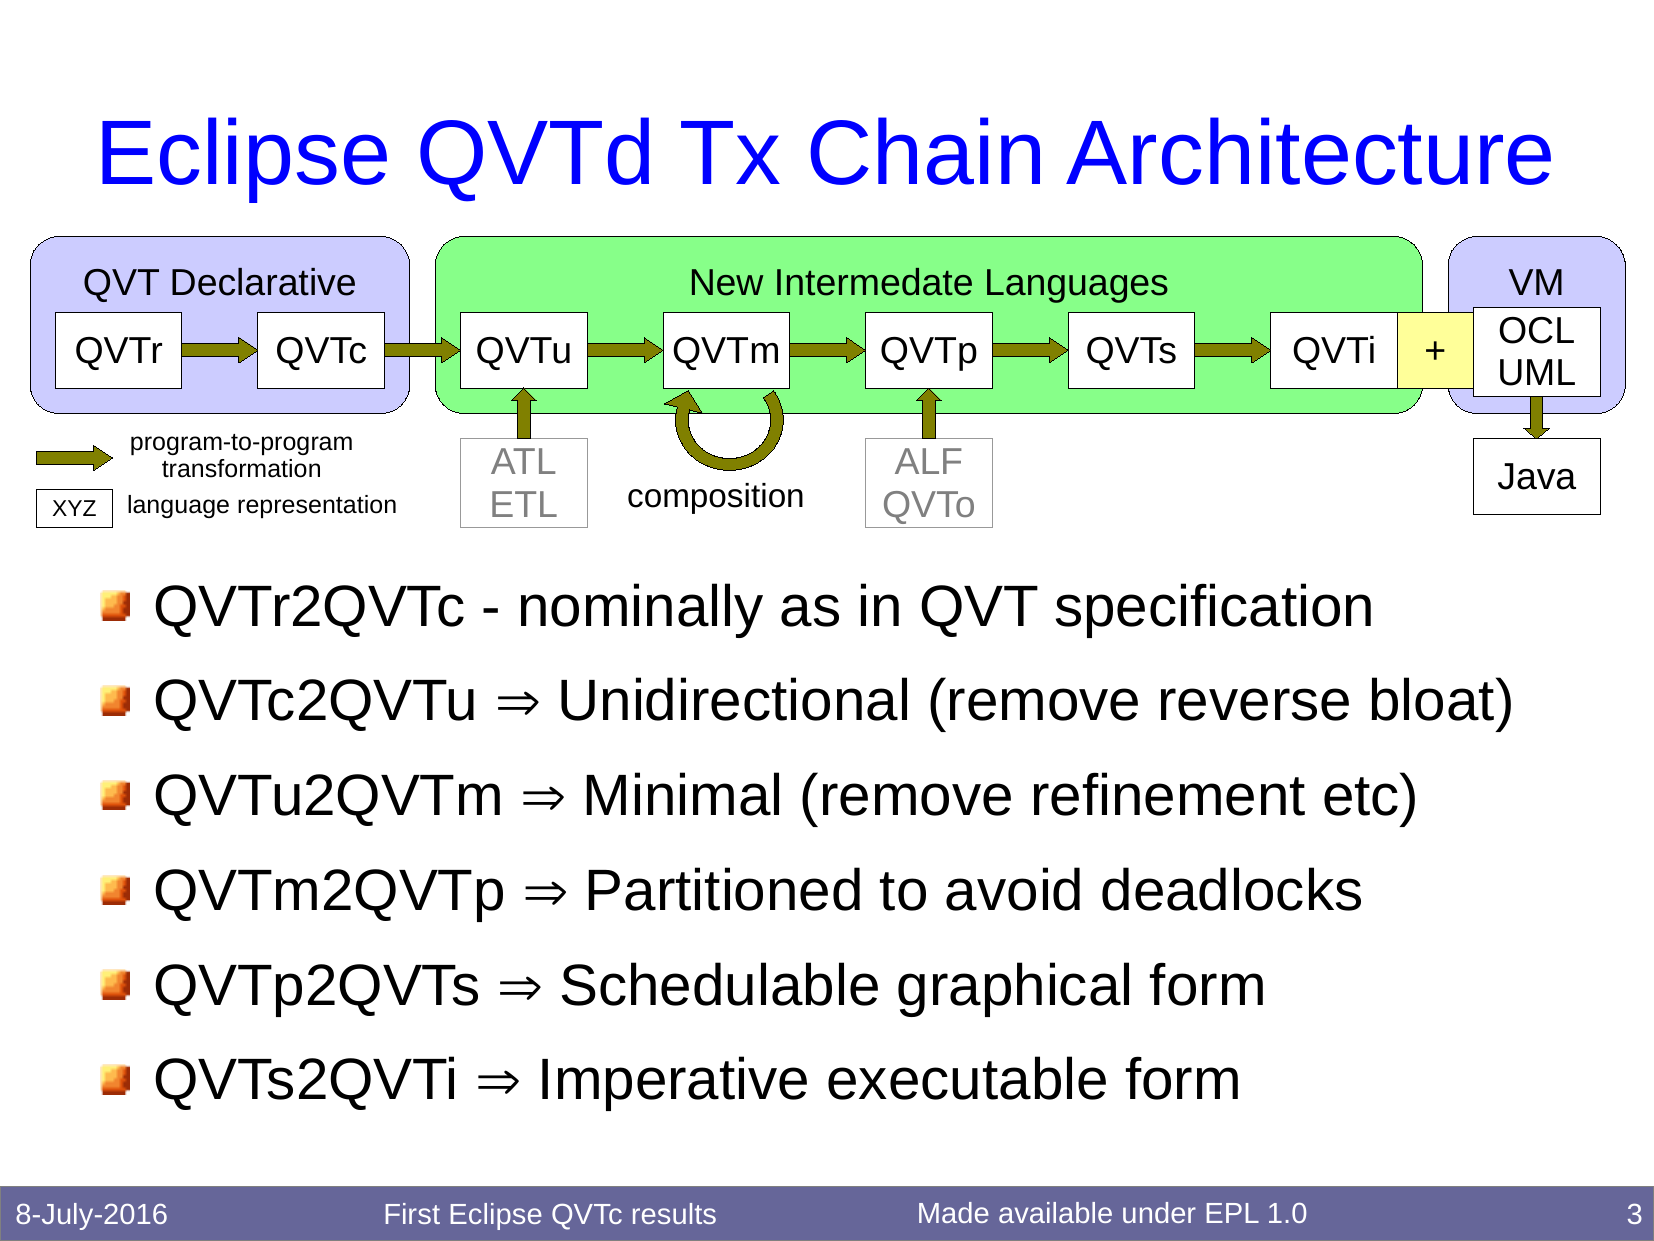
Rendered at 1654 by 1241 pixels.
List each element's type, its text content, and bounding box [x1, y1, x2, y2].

text_box QVTi [1270, 312, 1397, 389]
text_box [36, 445, 105, 471]
text_box ATL ETL [460, 438, 588, 528]
text_box [992, 337, 1069, 363]
text_box [587, 337, 664, 363]
text_box VM [1448, 389, 1530, 414]
text_box XYZ [36, 489, 112, 528]
title Eclipse QVTd Tx Chain Architecture [82, 49, 1571, 257]
text_box [664, 390, 784, 471]
text_box Java [1473, 438, 1601, 515]
text_box New Intermedate Languages [526, 351, 926, 414]
list QVTr2QVTc - nominally as in QVT specification QVTc2QVTu  Unidirectional (remove reverse bloat) QVTu2QVTm  Minimal (remove refinement etc) QVTm2QVTp  Partitioned to avoid deadlocks QVTp2QVTs  Schedulable graphical form QVTs2QVTi  Imperative executable form [82, 573, 1571, 1241]
text_box composition [612, 470, 860, 527]
text_box [1194, 337, 1271, 363]
text_box QVTc [257, 312, 385, 389]
text_box New Intermedate Languages [435, 352, 521, 414]
text_box QVTm [663, 312, 790, 389]
text_box program-to-program transformation [105, 419, 379, 489]
text_box + [1397, 312, 1474, 389]
text_box QVT Declarative [30, 236, 410, 414]
text_box [789, 337, 865, 363]
text_box OCL UML [1473, 307, 1601, 397]
text_box QVTu [460, 312, 588, 389]
text_box ALF QVTo [865, 438, 993, 528]
text_box QVTr [55, 312, 182, 389]
text_box QVTs [1068, 312, 1195, 389]
text_box language representation [112, 483, 442, 530]
text_box [511, 387, 537, 439]
text_box [916, 389, 942, 439]
text_box VM [1448, 236, 1626, 414]
text_box QVTp [865, 312, 993, 389]
text_box [1523, 396, 1550, 439]
text_box [385, 337, 461, 363]
text_box New Intermedate Languages [931, 351, 1423, 414]
text_box [181, 337, 258, 363]
text_box New Intermedate Languages [435, 236, 1423, 349]
